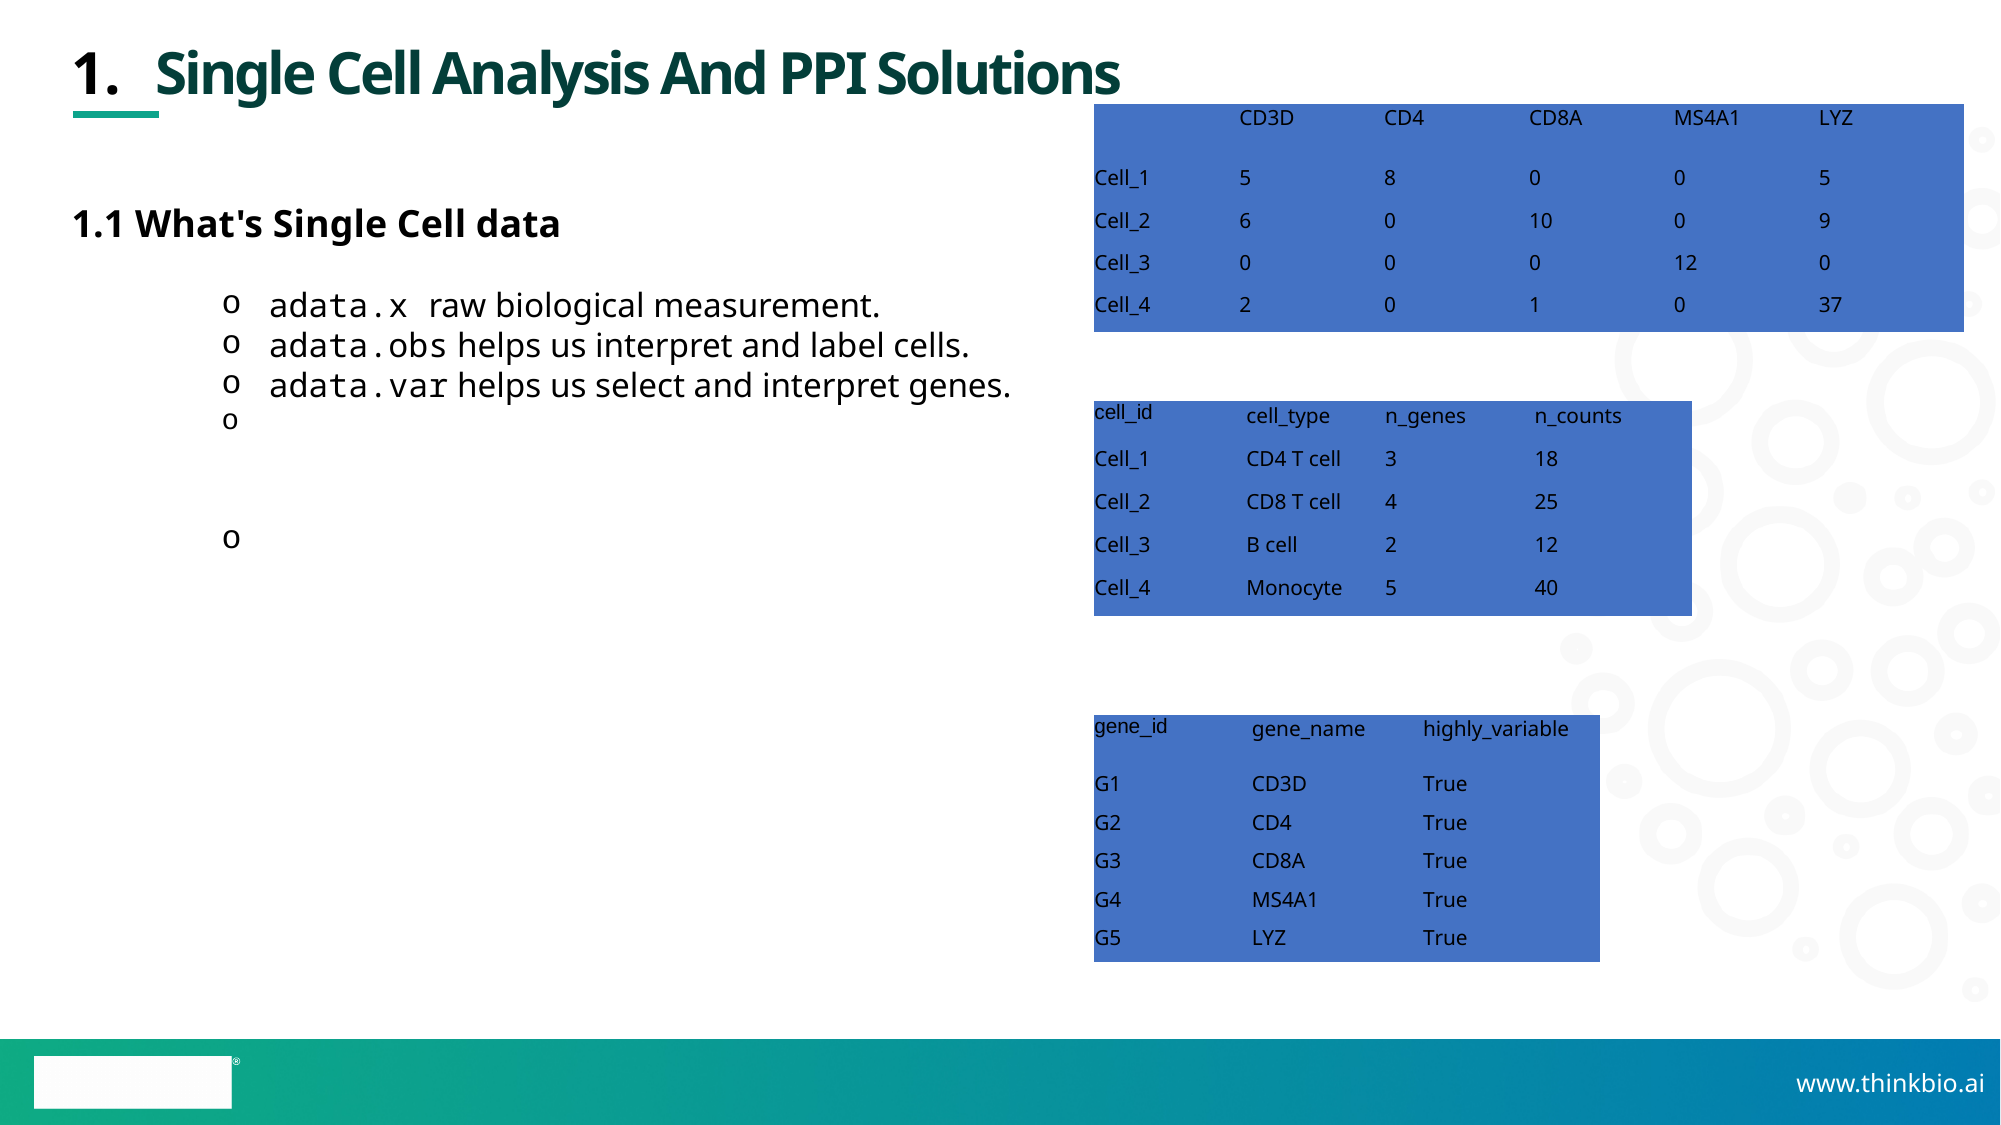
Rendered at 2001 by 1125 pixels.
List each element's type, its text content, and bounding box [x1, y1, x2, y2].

table_cell 40 [1537, 582, 1542, 590]
table_header cell_id [1094, 401, 1247, 444]
table_cell G4 [1094, 885, 1252, 924]
table_cell 0 [1384, 290, 1529, 332]
table_cell True [1423, 769, 1600, 808]
table_cell Cell_1 [1094, 164, 1239, 206]
table_cell 8 [1384, 164, 1529, 206]
table_cell 0 [1819, 248, 1964, 290]
table_header gene_id [1094, 715, 1252, 769]
table_cell 0 [1384, 206, 1529, 248]
table_header highly_variable [1423, 715, 1600, 769]
table_cell 0 [1676, 298, 1682, 311]
table_cell CD8 T cell [1247, 487, 1385, 530]
text_box 1.1 What's Single Cell data adata.x raw biological measurement. adata.obs helps us interpret and label cells. adata.var helps us select and interpret genes. [56, 192, 1057, 612]
table_cell True [1423, 846, 1600, 885]
table_header CD8A [1529, 104, 1674, 164]
table_cell 9 [1819, 206, 1964, 248]
table_cell 0 [1239, 248, 1384, 290]
table_cell 0 [1821, 256, 1827, 269]
table_header [1094, 104, 1239, 164]
table_cell 4 [1388, 496, 1393, 504]
table_header CD3D [1239, 104, 1384, 164]
table_cell G3 [1094, 846, 1252, 885]
table_header MS4A1 [1674, 104, 1819, 164]
table_cell 0 [1674, 290, 1819, 332]
table_cell 0 [1676, 171, 1682, 184]
table_cell 2 [1385, 530, 1535, 573]
table_cell Cell_3 [1094, 248, 1239, 290]
table_cell 0 [1674, 206, 1819, 248]
table_cell 0 [1529, 164, 1674, 206]
table_header LYZ [1819, 104, 1964, 164]
table_cell 0 [1674, 164, 1819, 206]
table_cell Cell_1 [1094, 444, 1247, 487]
table_cell 3 [1385, 444, 1535, 487]
table_cell 0 [1384, 248, 1529, 290]
table_cell 5 [1239, 164, 1384, 206]
table_cell 10 [1529, 206, 1674, 248]
table_cell CD4 [1252, 808, 1423, 846]
table_cell Monocyte [1247, 573, 1385, 616]
table_cell CD3D [1252, 769, 1423, 808]
table_cell G1 [1094, 769, 1252, 808]
text_box Single Cell Analysis And PPI Solutions [56, 28, 1944, 115]
table_cell 0 [1529, 248, 1674, 290]
table_header n_genes [1385, 401, 1535, 444]
table_cell True [1423, 808, 1600, 846]
table_cell MS4A1 [1252, 885, 1423, 924]
table_header cell_type [1247, 401, 1385, 444]
table_cell CD8A [1252, 846, 1423, 885]
table_cell 1 [1529, 290, 1674, 332]
table_cell Cell_2 [1094, 206, 1239, 248]
table_cell Cell_2 [1094, 487, 1247, 530]
table_cell 12 [1535, 530, 1692, 573]
table_cell 40 [1535, 573, 1692, 616]
table_header CD4 [1384, 104, 1529, 164]
table_cell 0 [1676, 214, 1682, 227]
table_cell 2 [1239, 290, 1384, 332]
table_cell Cell_3 [1094, 530, 1247, 573]
table_header n_counts [1535, 401, 1692, 444]
table_cell True [1423, 924, 1600, 962]
table_cell Cell_4 [1094, 290, 1239, 332]
table_cell LYZ [1252, 924, 1423, 962]
table_cell 37 [1819, 298, 1827, 311]
table_cell 5 [1385, 573, 1535, 616]
table_cell B cell [1247, 530, 1385, 573]
table_cell 6 [1239, 206, 1384, 248]
table_cell G2 [1094, 808, 1252, 846]
table_header gene_name [1252, 715, 1423, 769]
table_cell CD4 T cell [1247, 444, 1385, 487]
table_cell 25 [1535, 495, 1542, 507]
table_cell 4 [1385, 487, 1535, 530]
table_cell True [1423, 885, 1600, 924]
table_cell 25 [1535, 487, 1692, 530]
table_cell G5 [1094, 924, 1252, 962]
table_cell 18 [1535, 444, 1692, 487]
table_cell 12 [1674, 248, 1819, 290]
table_cell 5 [1819, 164, 1964, 206]
table_cell Cell_4 [1094, 573, 1247, 616]
table_cell 37 [1819, 290, 1964, 332]
